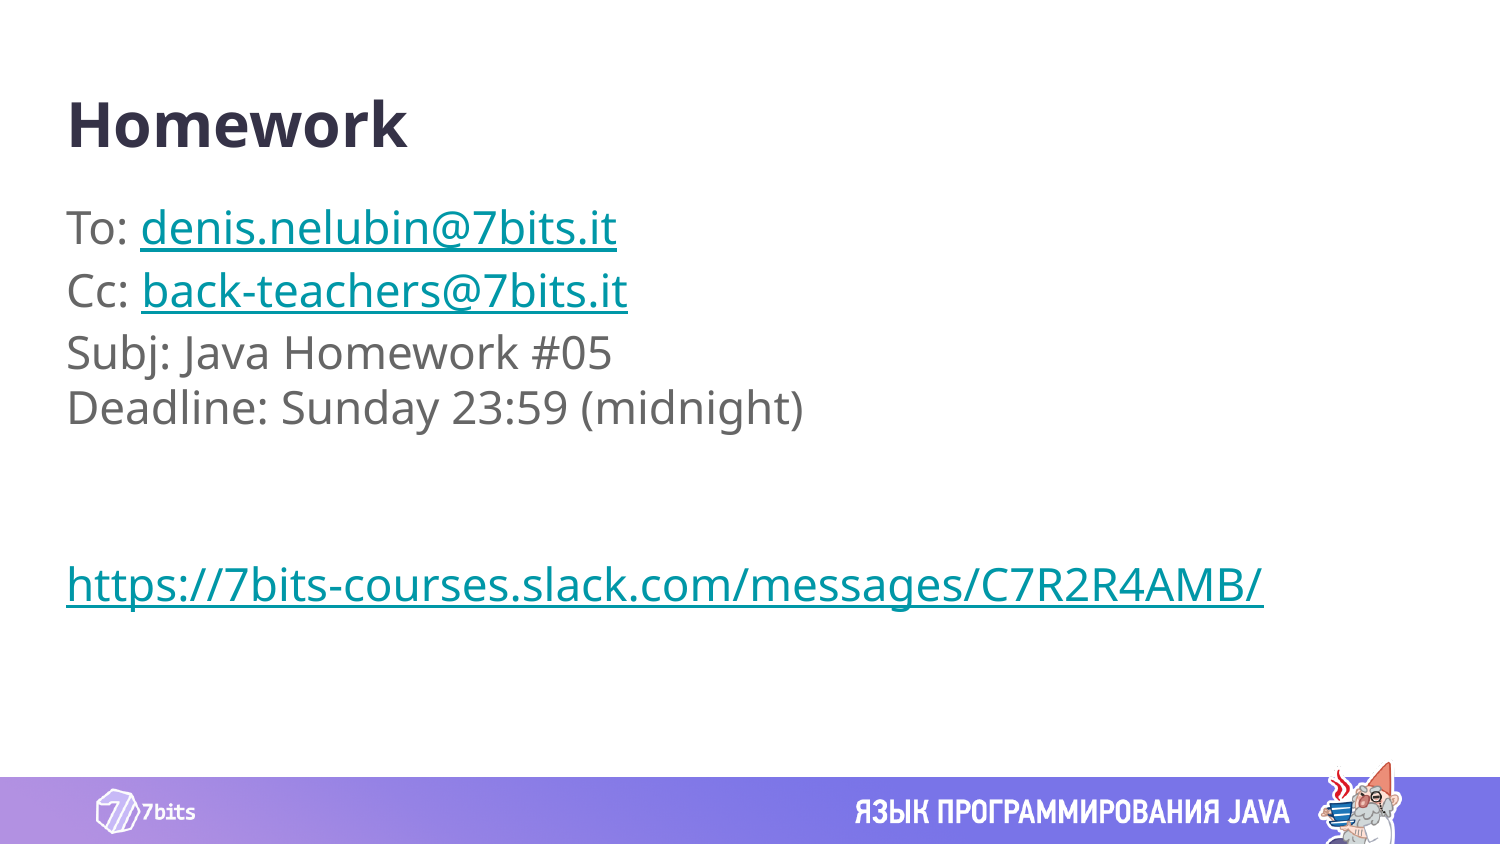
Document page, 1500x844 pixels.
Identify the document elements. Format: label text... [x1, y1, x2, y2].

picture [0, 717, 1500, 844]
list To: denis.nelubin@7bits.it Cc: back-teachers@7bits.it Subj: Java Homework #05 Deadline: Sunday 23:59 (midnight) https://7bits-courses.slack.com/messages/C7R2R4AMB/ [51, 184, 1449, 745]
title Homework [51, 69, 1449, 164]
